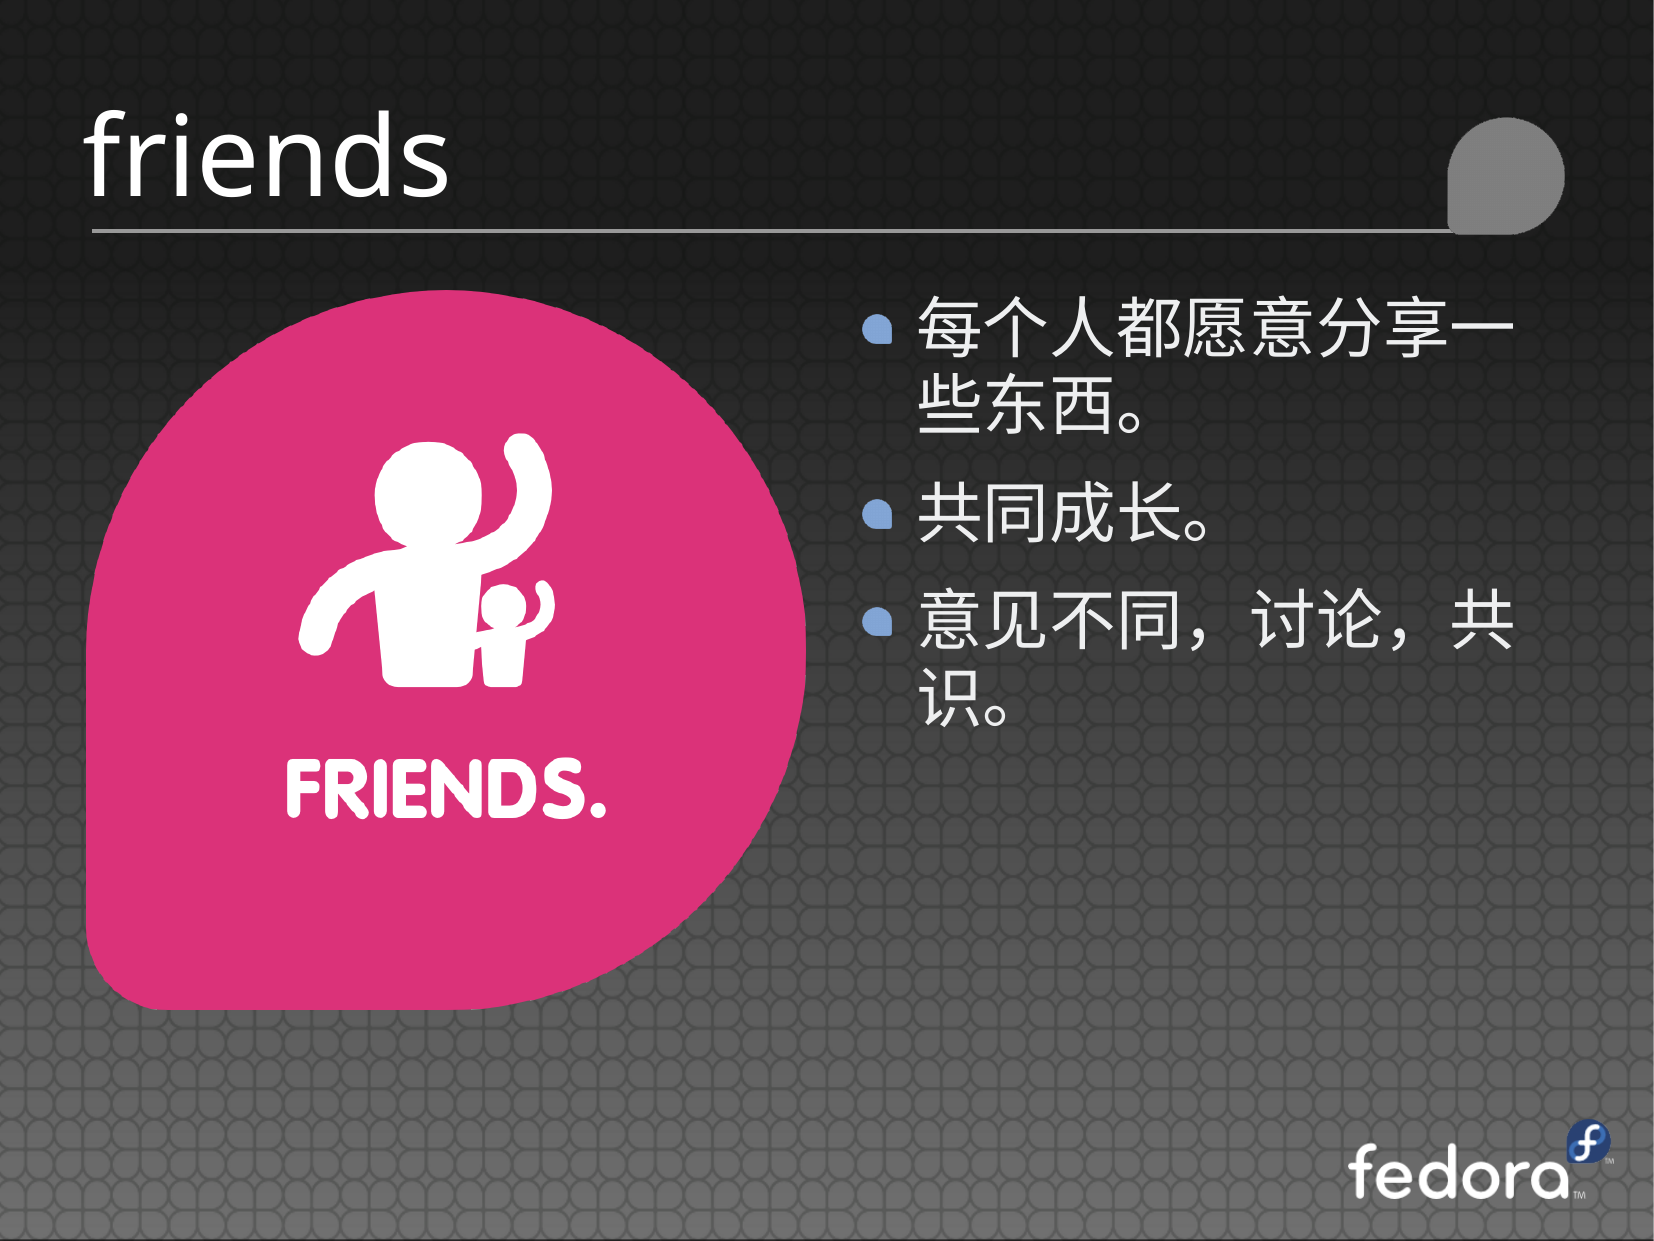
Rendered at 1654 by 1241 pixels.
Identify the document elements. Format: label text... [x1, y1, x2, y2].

list 每个人都愿意分享一些东西。 共同成长。 意见不同，讨论，共识。 [845, 290, 1572, 1094]
picture [0, 0, 1654, 1241]
title friends [82, 56, 1571, 250]
